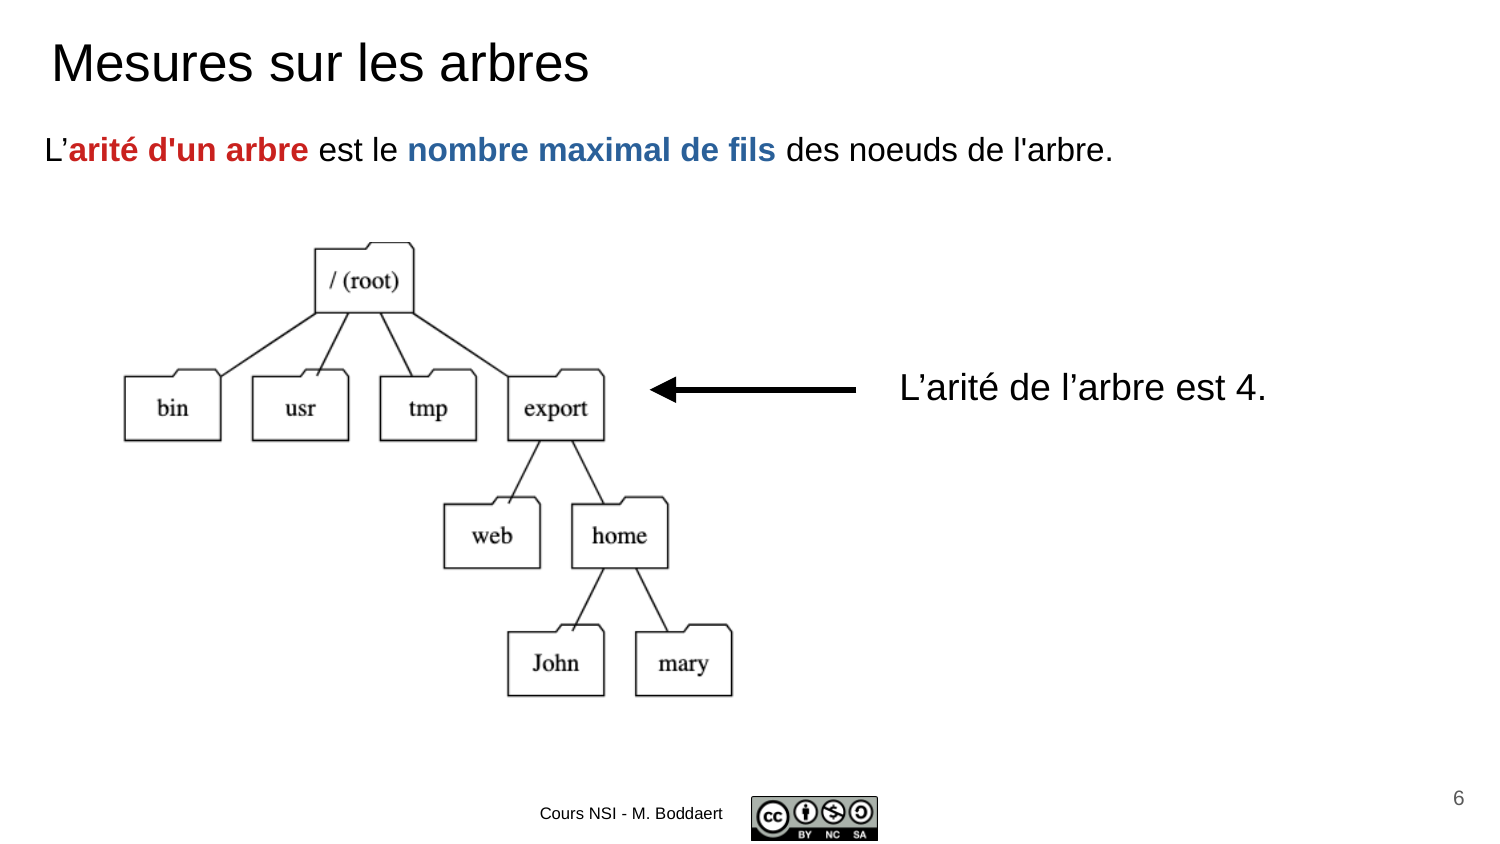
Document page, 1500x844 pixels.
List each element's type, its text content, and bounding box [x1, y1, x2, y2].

picture [118, 242, 739, 703]
slide_number <numéro> [1389, 764, 1480, 830]
text_box L’arité de l’arbre est 4. [884, 358, 1359, 418]
title Mesures sur les arbres [51, 13, 1449, 108]
picture [751, 796, 878, 841]
text_box L’arité d'un arbre est le nombre maximal de fils des noeuds de l'arbre. [29, 120, 1477, 207]
